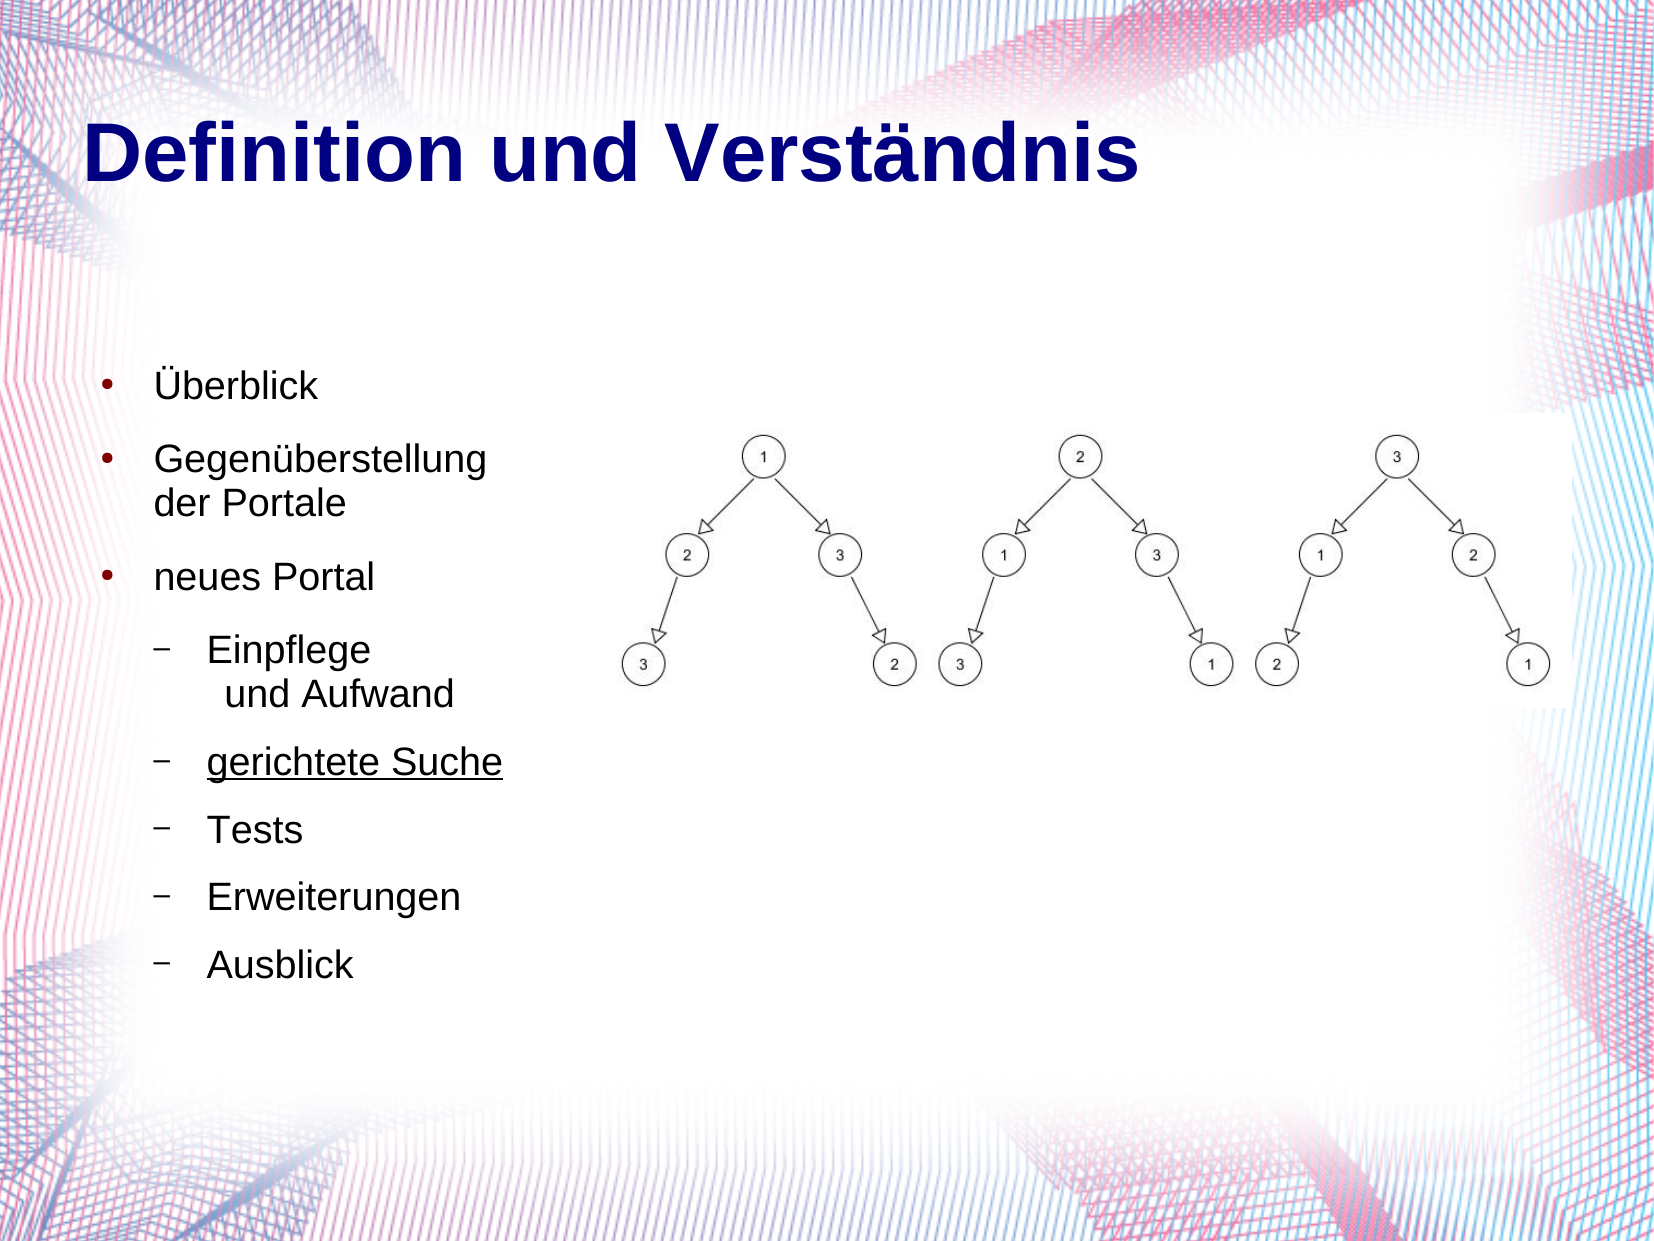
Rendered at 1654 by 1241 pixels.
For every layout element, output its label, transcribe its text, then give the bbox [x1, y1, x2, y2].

list Überblick Gegenüberstellung der Portale neues Portal Einpflege und Aufwand gerichtete Suche Tests Erweiterungen Ausblick [82, 290, 520, 1109]
title Definition und Verständnis [82, 49, 1571, 257]
picture [0, 0, 1654, 1241]
